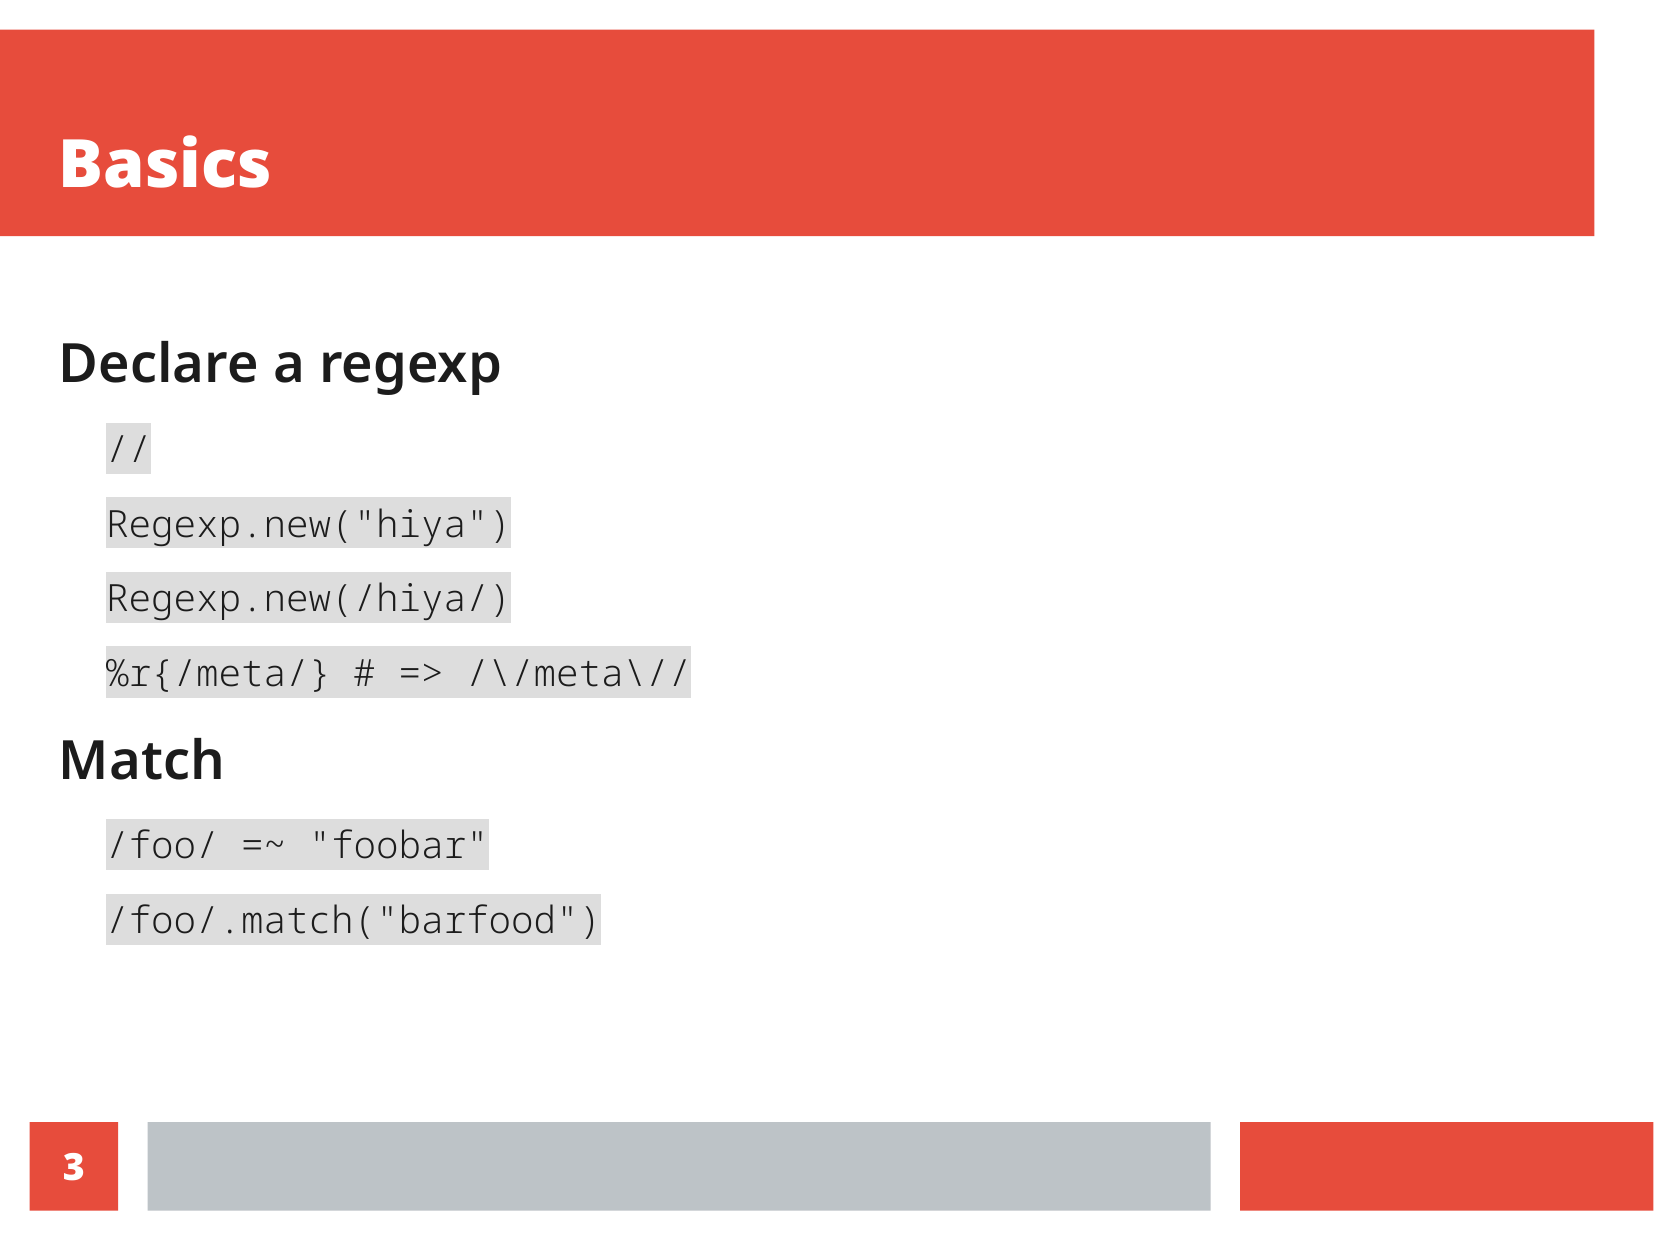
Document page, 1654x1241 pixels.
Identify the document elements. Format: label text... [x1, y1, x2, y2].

list Declare a regexp // Regexp.new("hiya") Regexp.new(/hiya/) %r{/meta/} # => /\/meta\// Match /foo/ =~ "foobar" /foo/.match("barfood") [59, 324, 1565, 1093]
title Basics [59, 59, 1595, 207]
